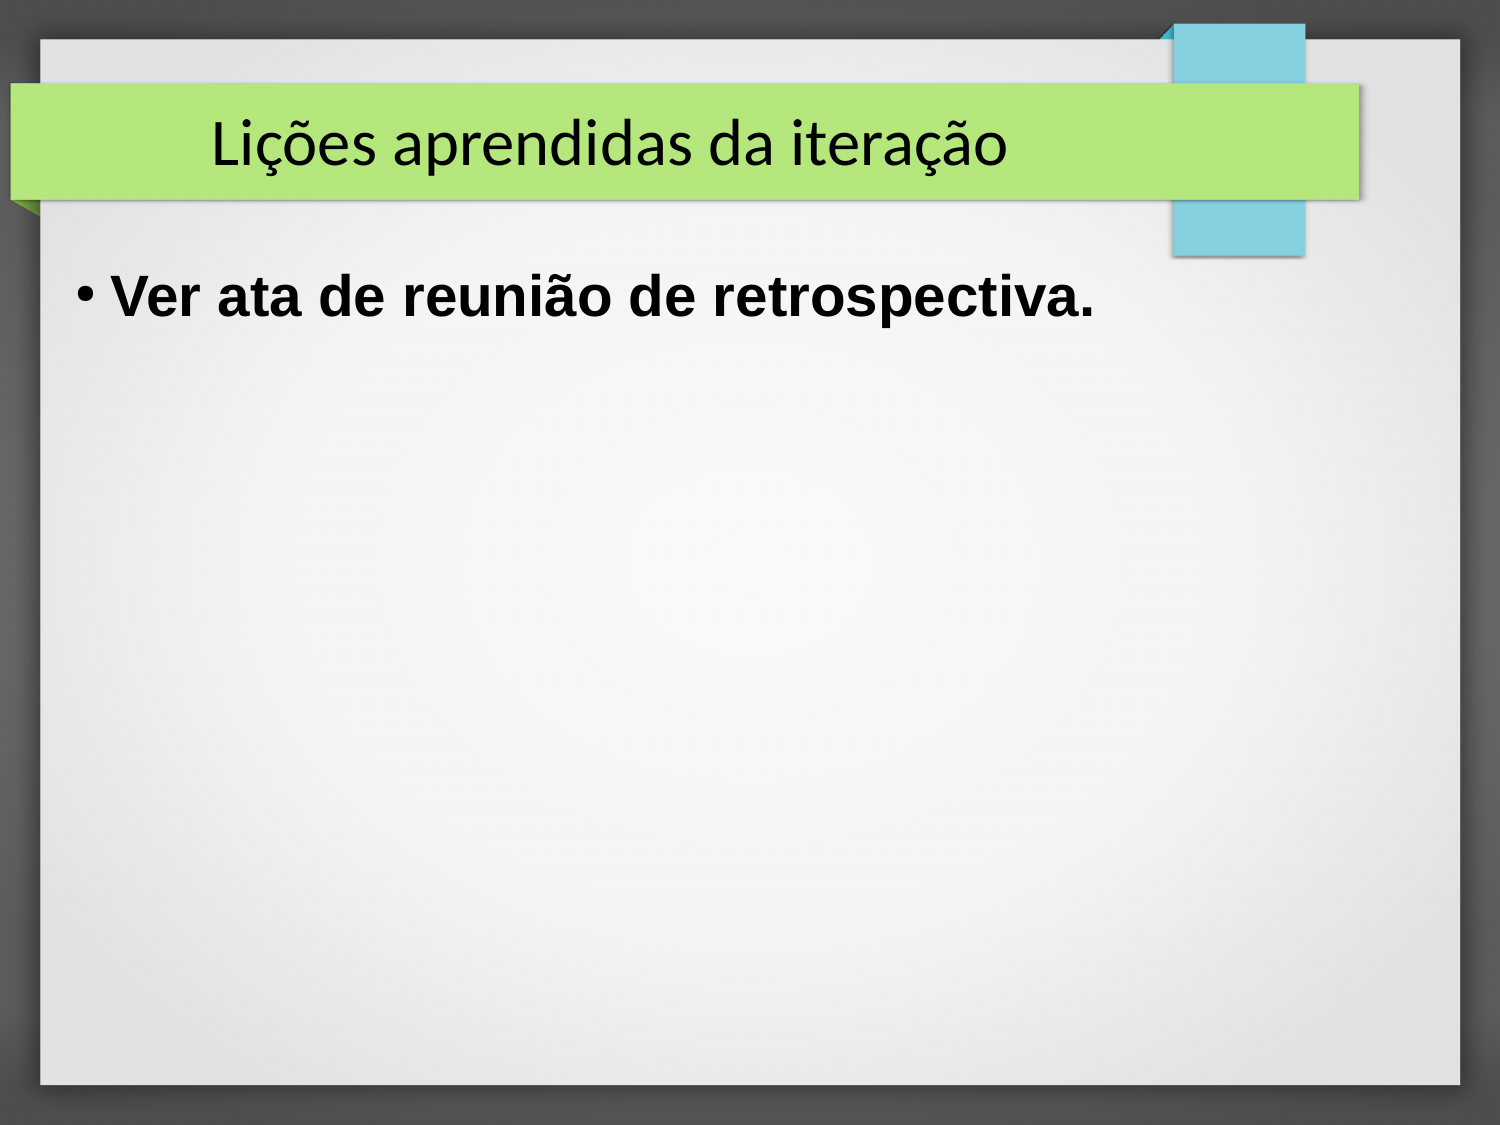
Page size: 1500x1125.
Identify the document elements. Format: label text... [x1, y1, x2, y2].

text_box Lições aprendidas da iteração [75, 85, 1147, 193]
subtitle Ver ata de reunião de retrospectiva. [75, 263, 1425, 1075]
picture [0, 0, 1500, 1125]
